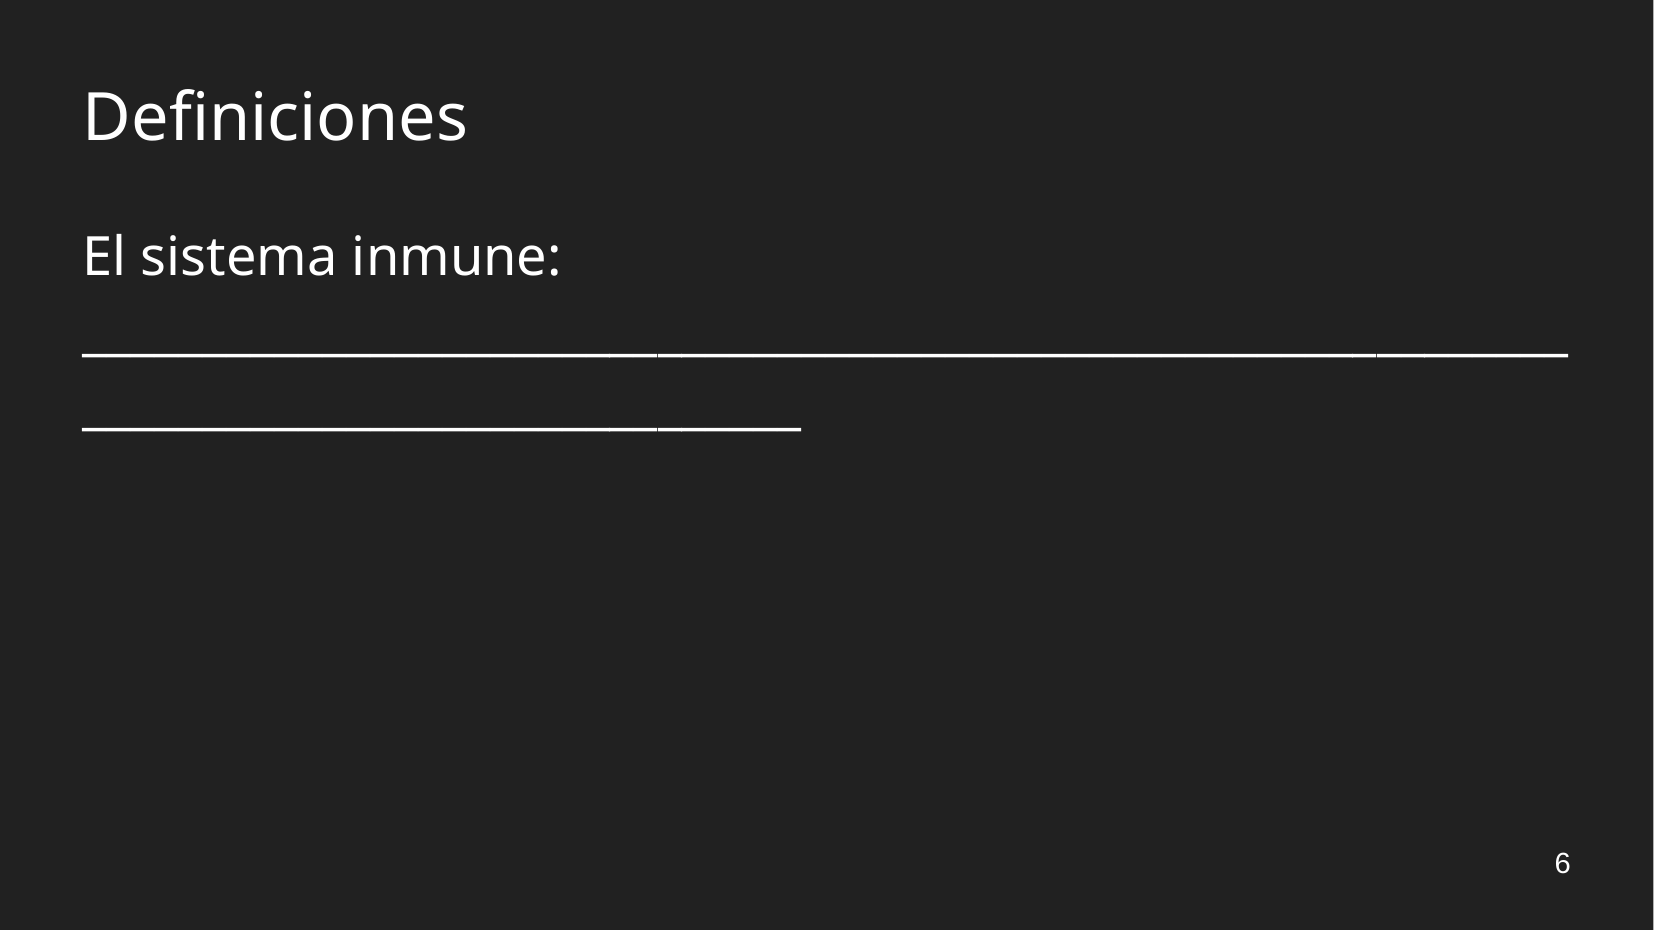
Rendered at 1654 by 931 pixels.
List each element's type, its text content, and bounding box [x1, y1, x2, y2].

list El sistema inmune: ____________________________________________________________________________________________ [82, 217, 1571, 758]
title Definiciones [82, 37, 1571, 193]
